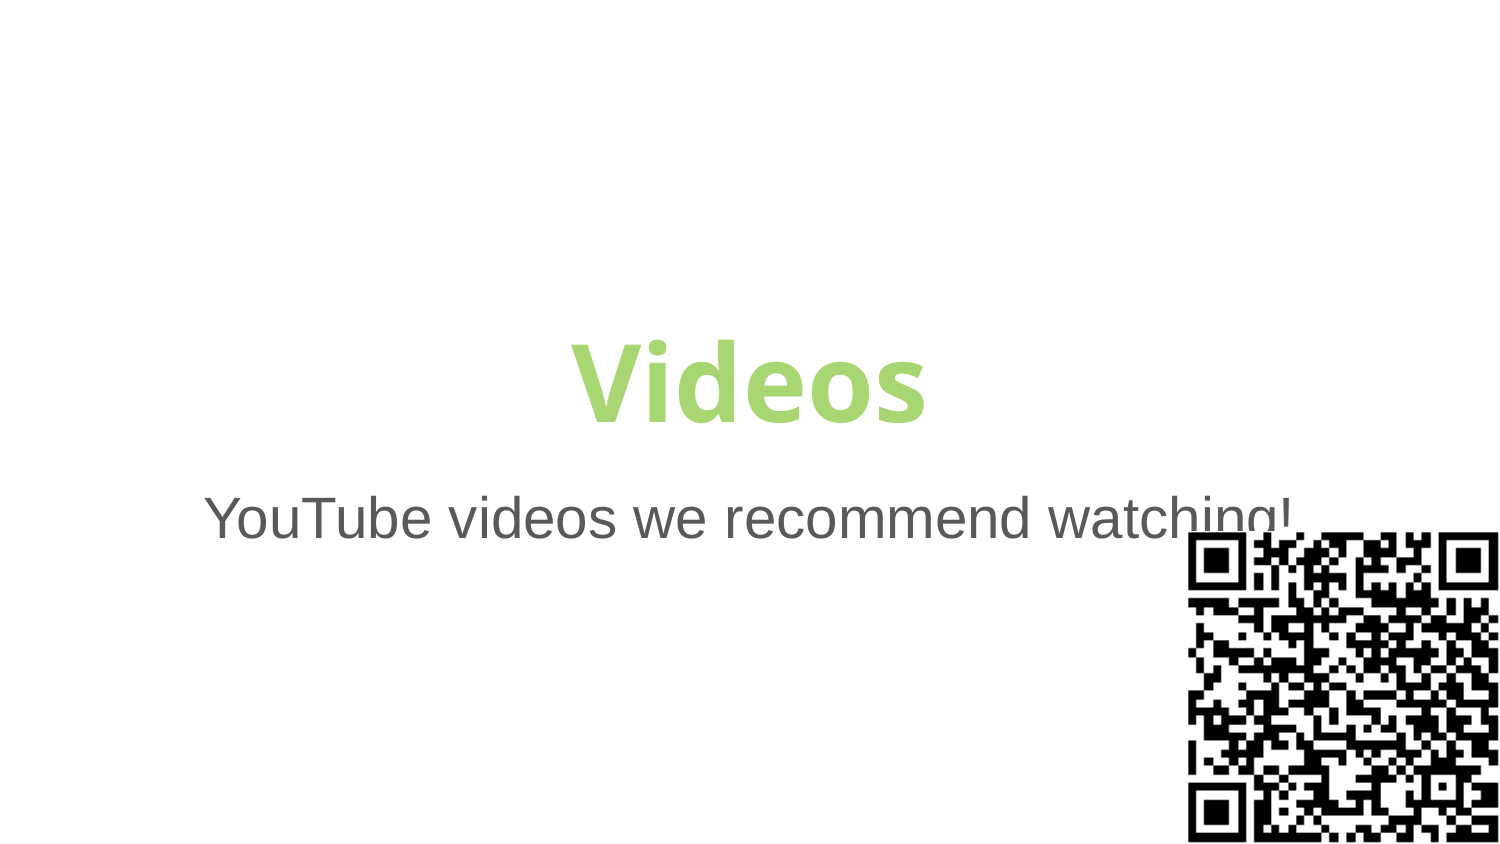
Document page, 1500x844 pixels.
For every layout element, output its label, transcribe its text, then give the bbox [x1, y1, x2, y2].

subtitle YouTube videos we recommend watching! [51, 464, 1449, 595]
picture [1187, 531, 1500, 844]
title Videos [51, 122, 1449, 459]
